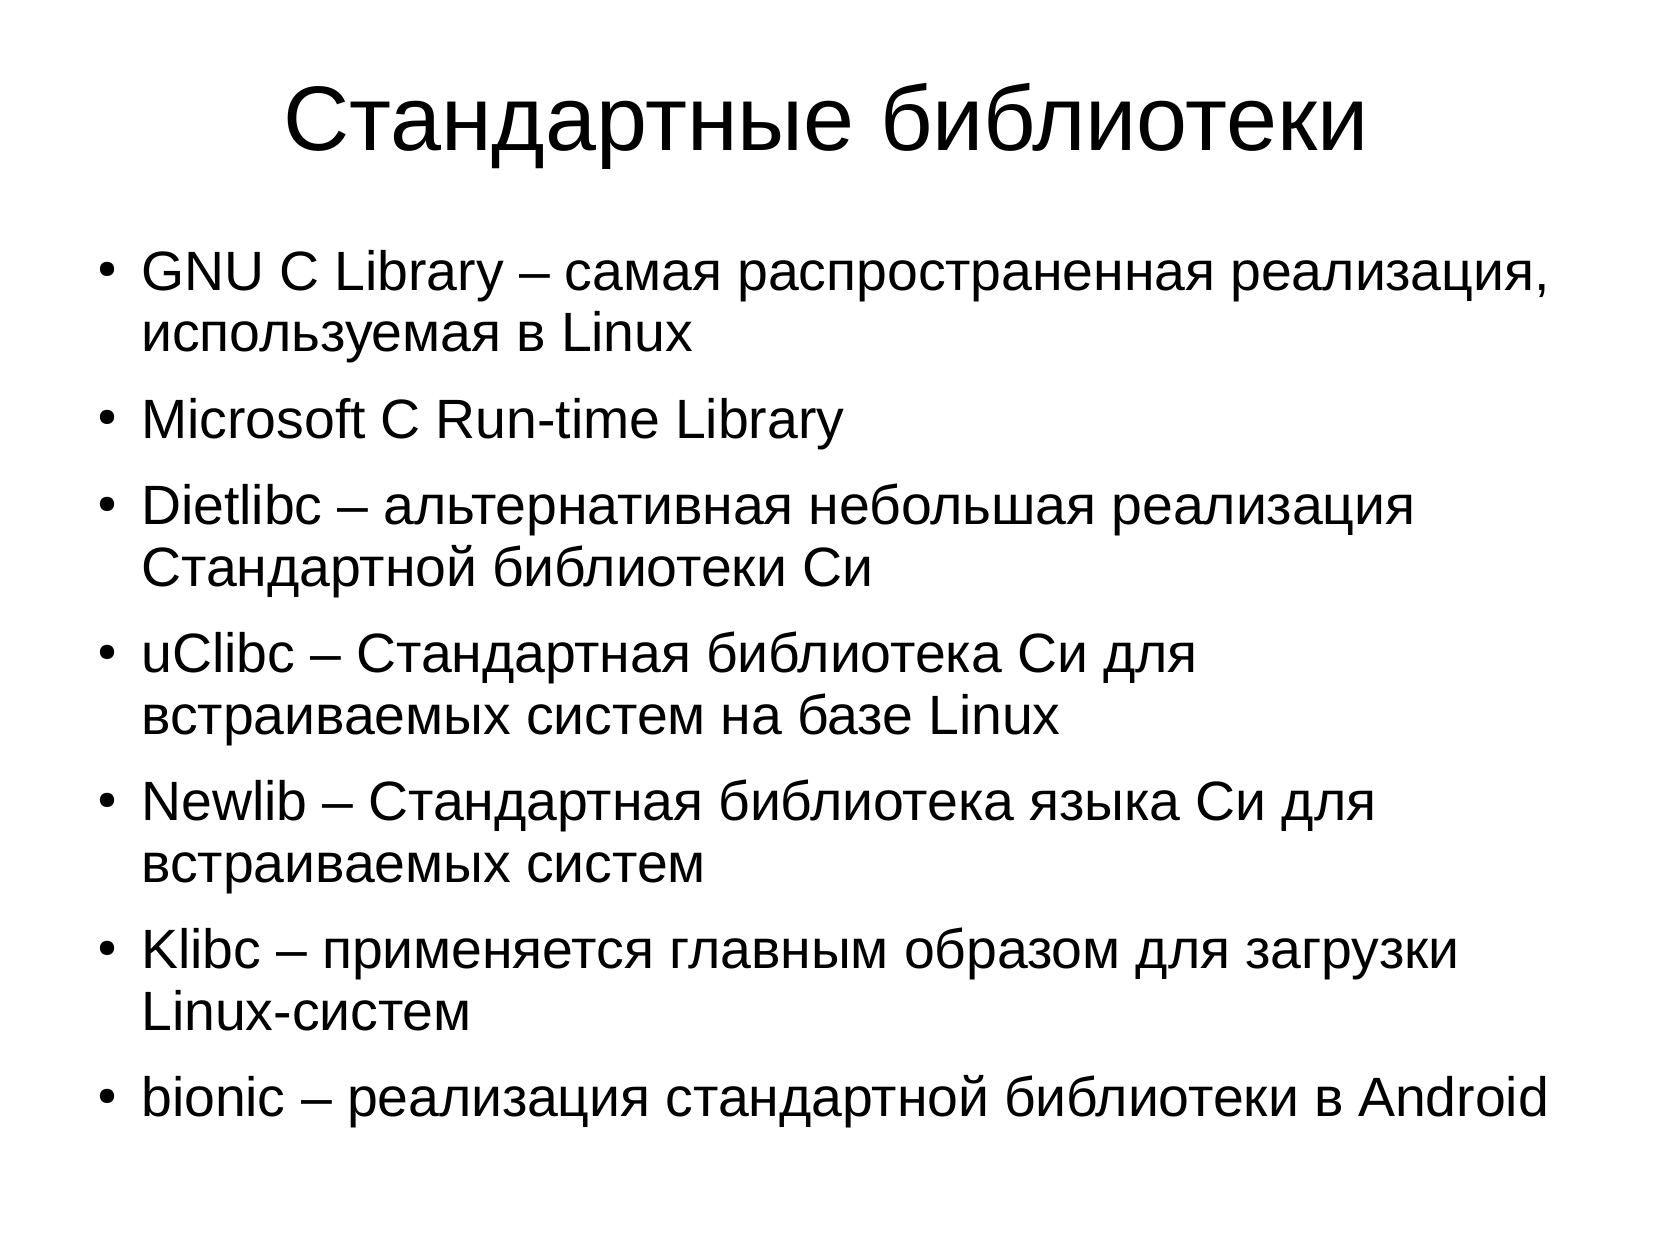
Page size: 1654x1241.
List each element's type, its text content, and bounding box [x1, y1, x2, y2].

title Стандартные библиотеки [82, 15, 1571, 223]
list GNU C Library – самая распространенная реализация, используемая в Linux Microsoft C Run-time Library Dietlibc – альтернативная небольшая реализация Стандартной библиотеки Си uClibc – Стандартная библиотека Си для встраиваемых систем на базе Linux Newlib – Стандартная библиотека языка Си для встраиваемых систем Klibc – применяется главным образом для загрузки Linux-систем bionic – реализация стандартной библиотеки в Android [82, 240, 1571, 1201]
